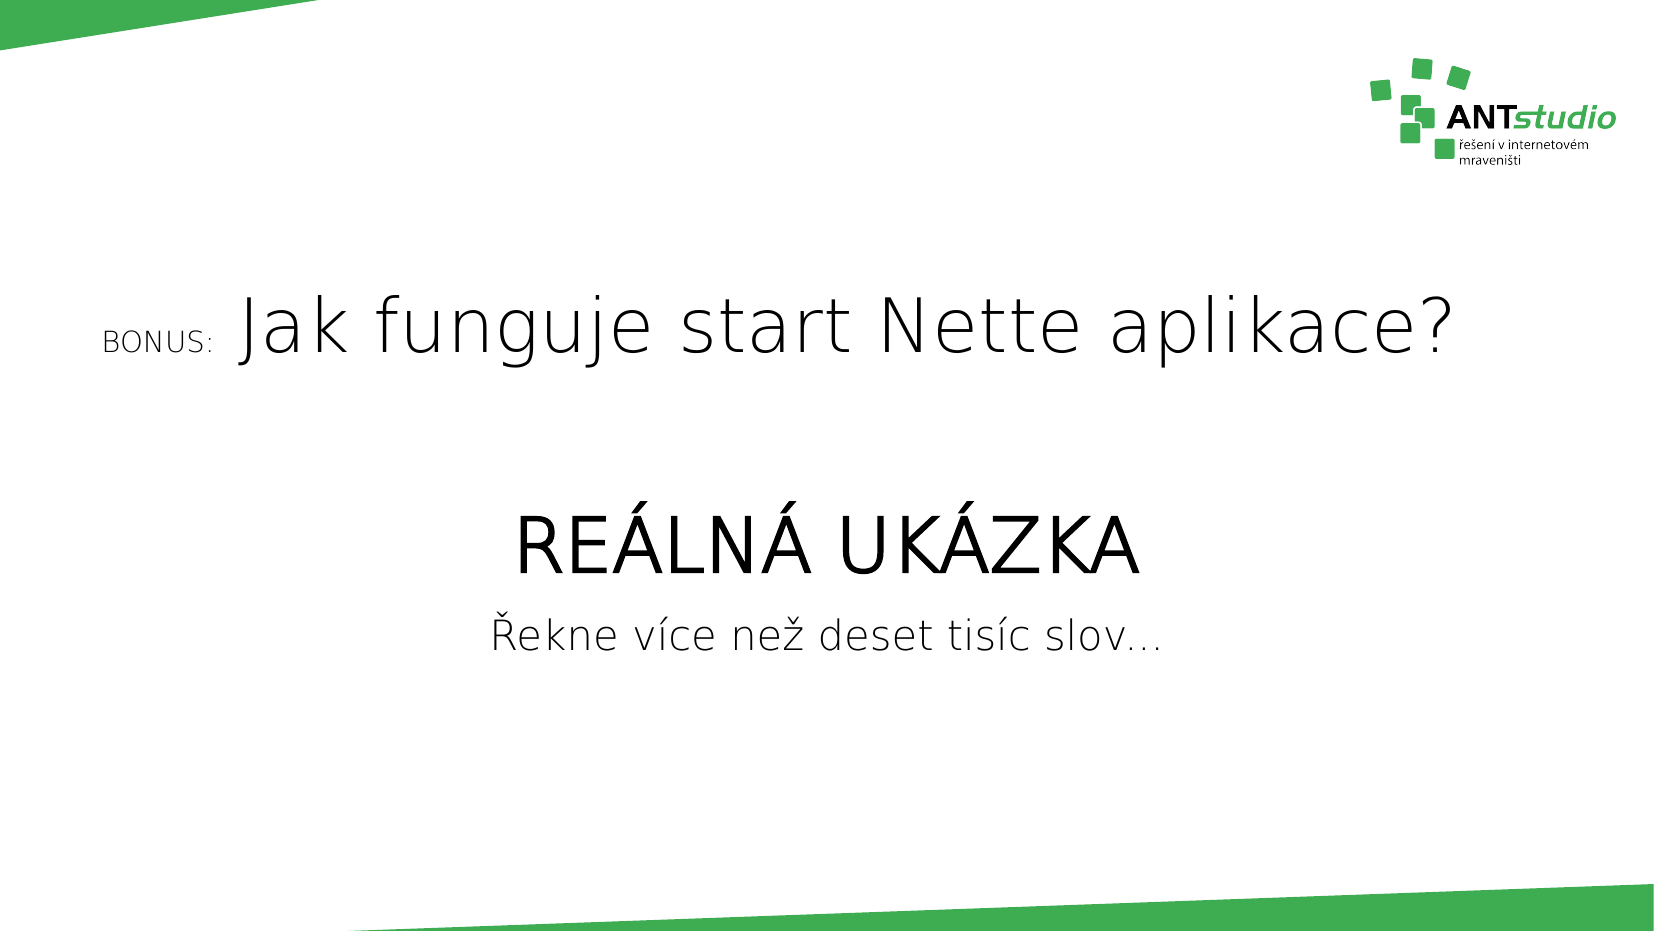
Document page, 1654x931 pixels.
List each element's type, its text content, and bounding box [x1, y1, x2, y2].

picture [1370, 58, 1616, 165]
list BONUS: Jak funguje start Nette aplikace? REÁLNÁ UKÁZKA Řekne více než deset tisíc slov... [82, 283, 1571, 847]
